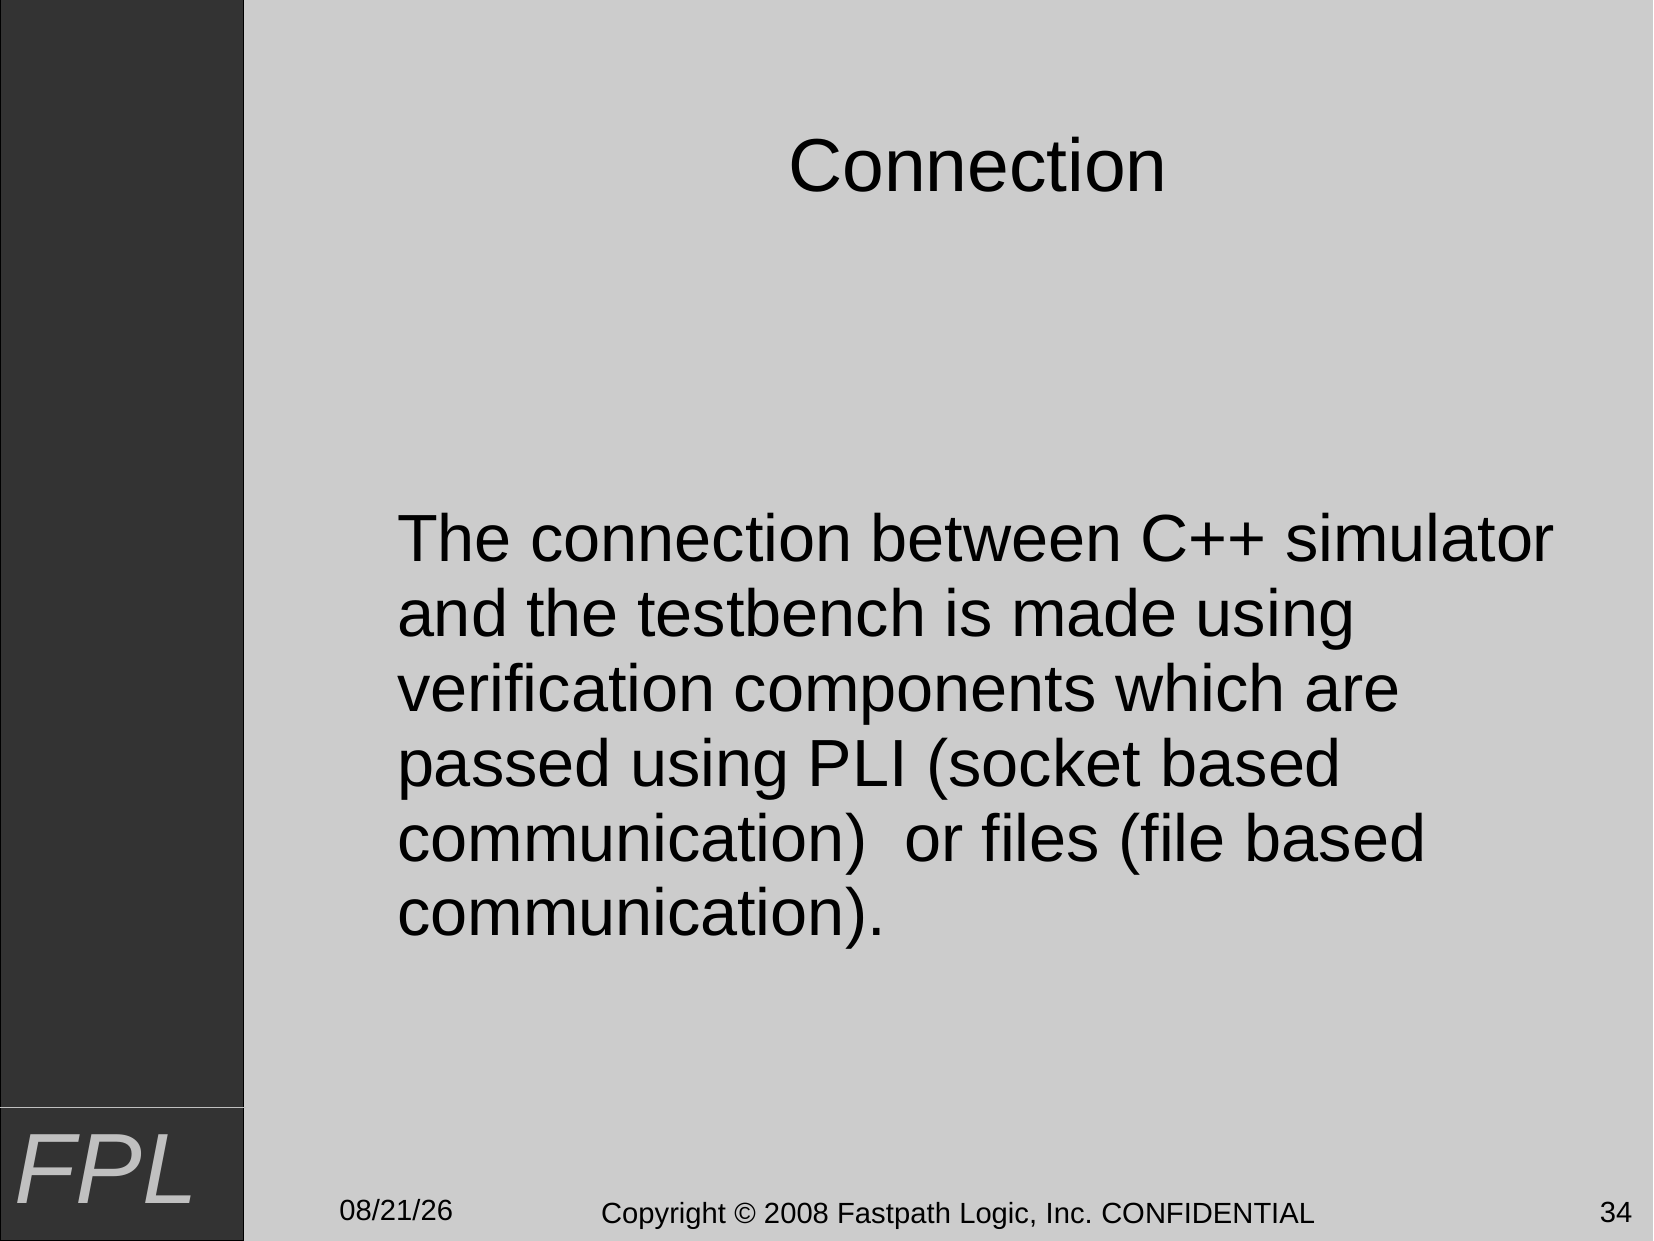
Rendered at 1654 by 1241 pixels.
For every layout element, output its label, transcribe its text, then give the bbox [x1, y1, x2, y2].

subtitle The connection between C++ simulator and the testbench is made using verification components which are passed using PLI (socket based communication) or files (file based communication). [322, 272, 1634, 1179]
title Connection [426, 57, 1529, 272]
